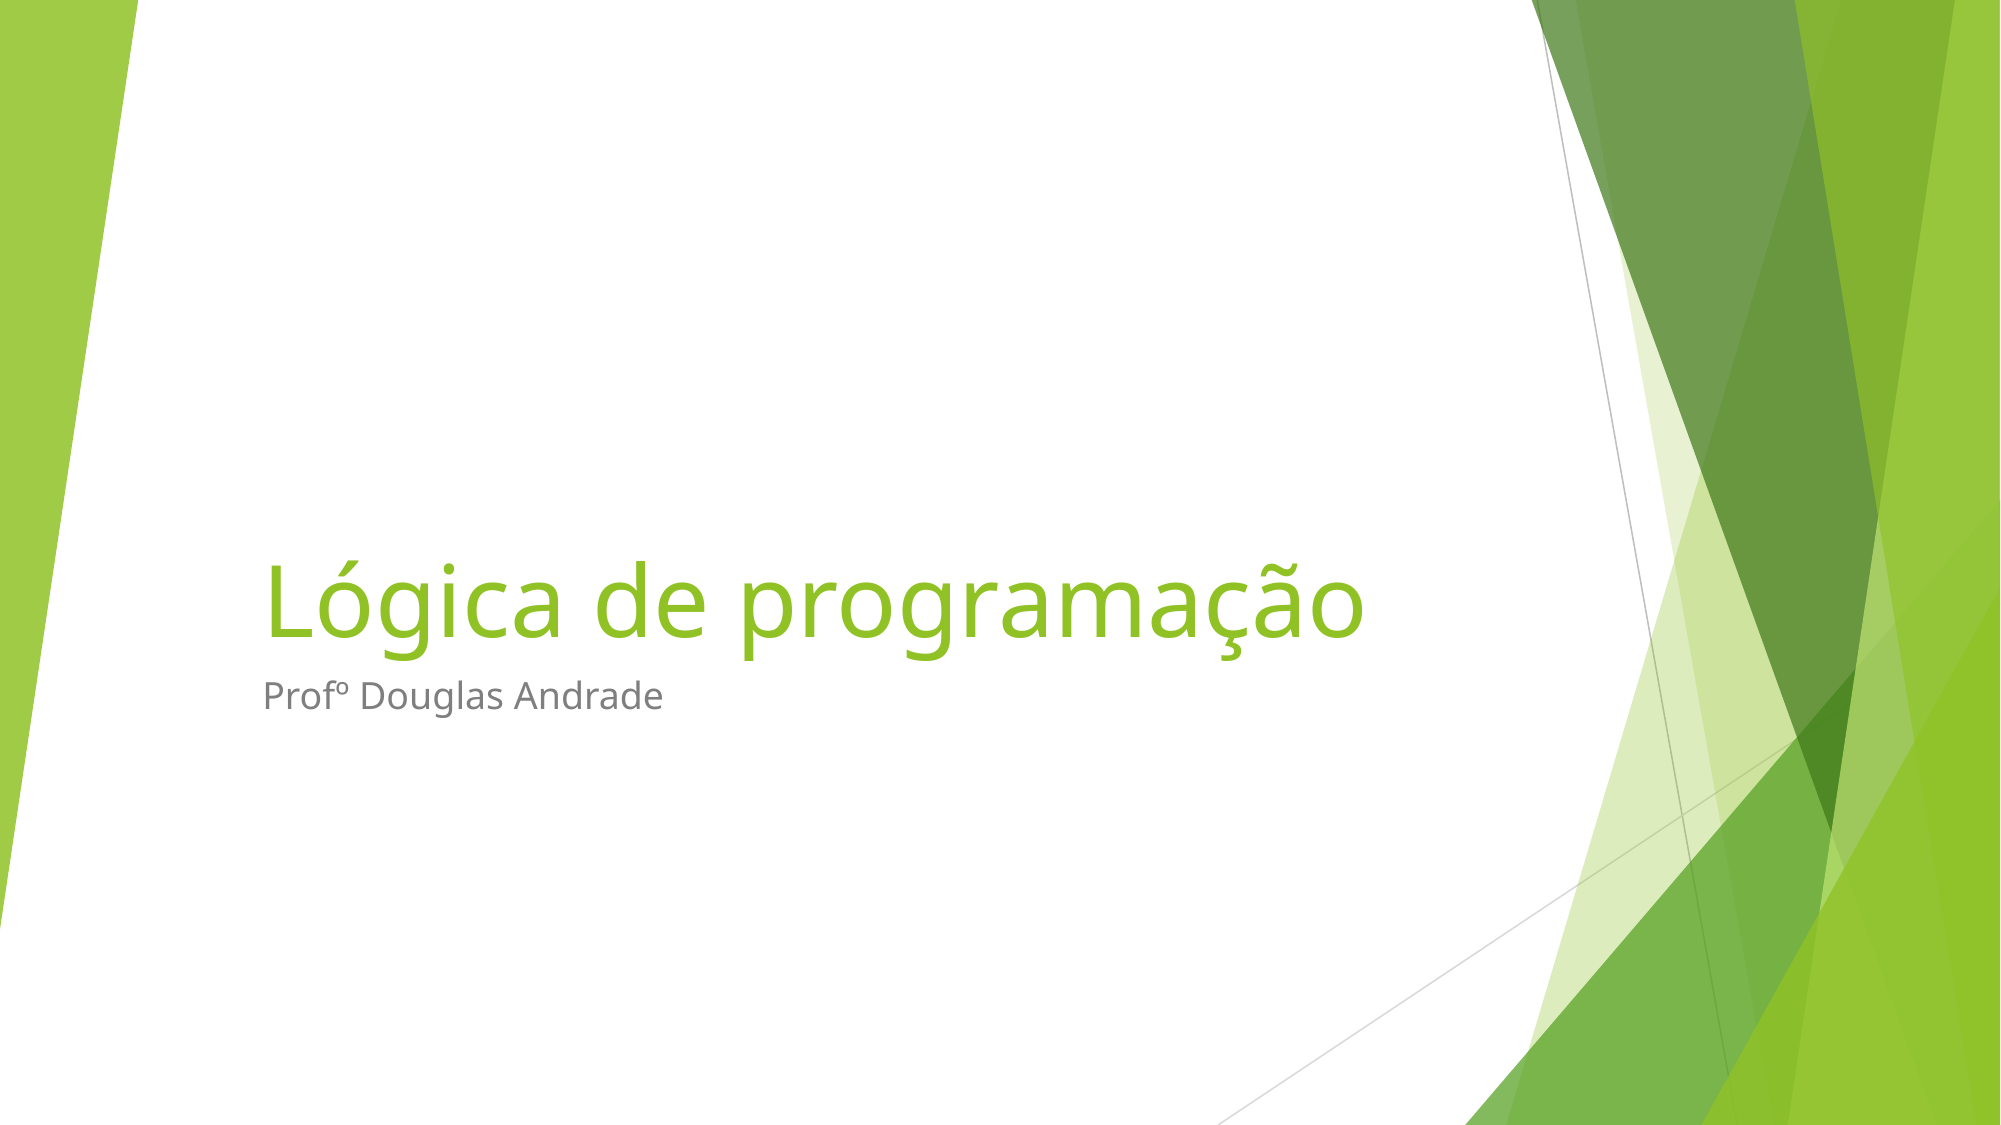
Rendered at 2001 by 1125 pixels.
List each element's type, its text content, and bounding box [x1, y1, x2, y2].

subtitle Profº Douglas Andrade [247, 664, 1522, 845]
title Lógica de programação [247, 394, 1522, 664]
